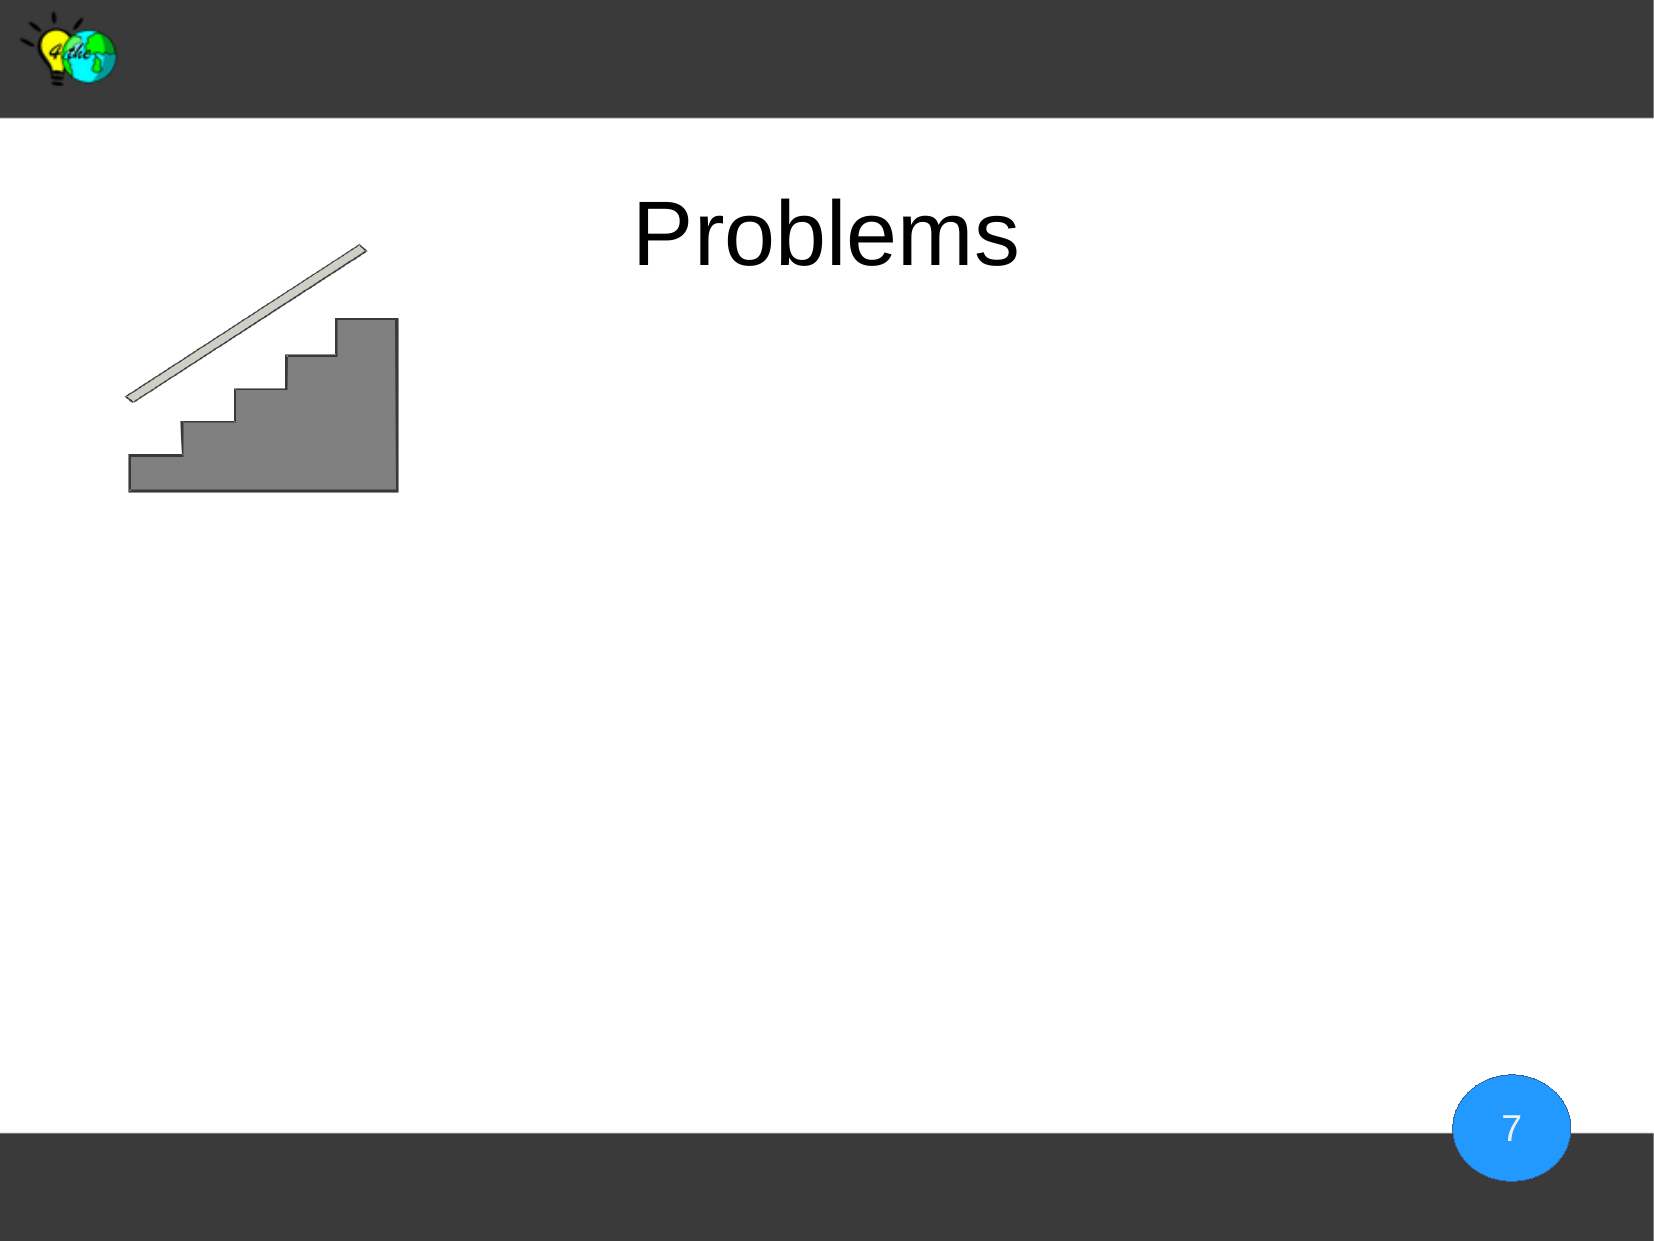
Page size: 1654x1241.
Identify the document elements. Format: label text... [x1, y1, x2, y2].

title Problems [82, 129, 1571, 337]
text_box [82, 343, 1571, 1099]
picture [0, 0, 1654, 1241]
